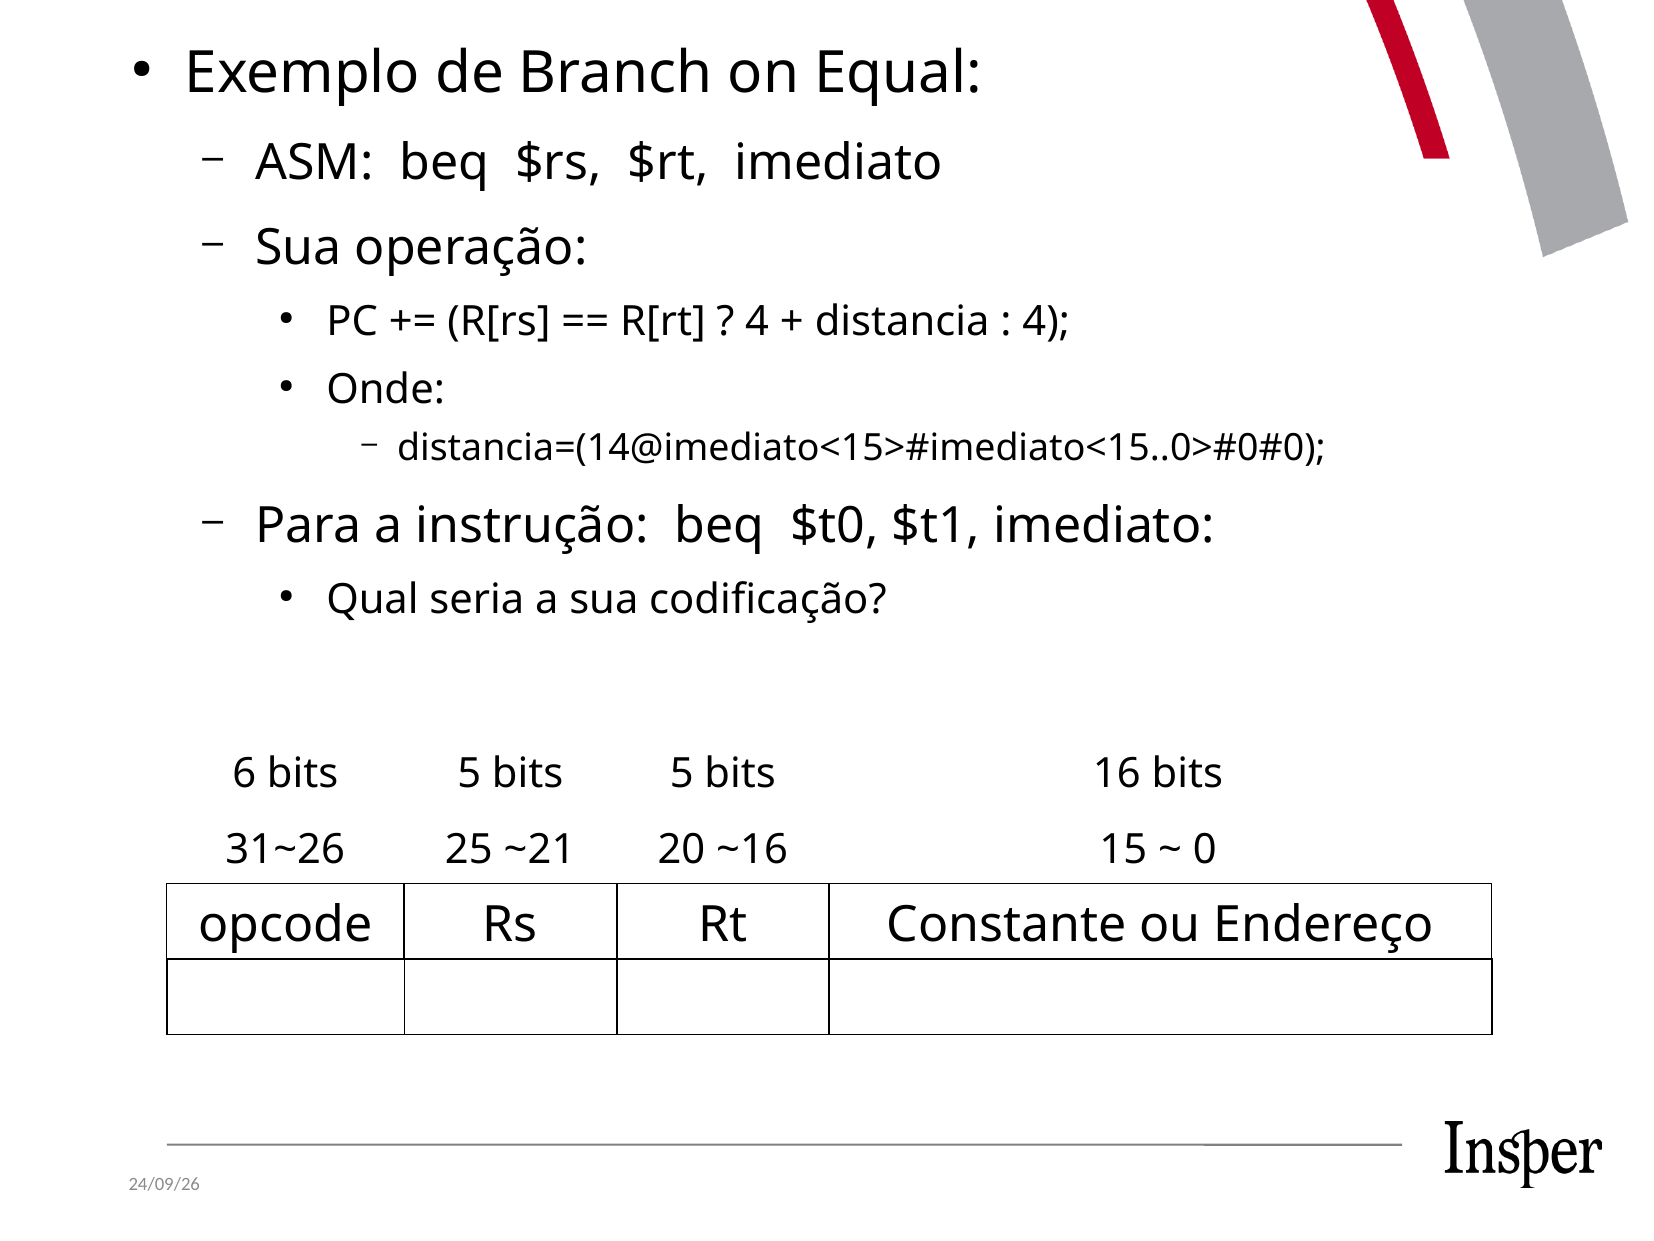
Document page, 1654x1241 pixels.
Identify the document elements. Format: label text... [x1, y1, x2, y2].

text_box opcode [166, 883, 404, 958]
list Exemplo de Branch on Equal: ASM: beq $rs, $rt, imediato Sua operação: PC += (R[rs] == R[rt] ? 4 + distancia : 4); Onde: distancia=(14@imediato<15>#imediato<15..0>#0#0); Para a instrução: beq $t0, $t1, imediato: Qual seria a sua codificação? [113, 42, 1540, 1117]
text_box 6 bits 31~26 [166, 738, 404, 880]
text_box Rs [404, 883, 616, 958]
text_box Rt [616, 883, 828, 958]
text_box 5 bits 25 ~21 [404, 738, 616, 880]
text_box 16 bits 15 ~ 0 [829, 738, 1488, 880]
text_box 5 bits 20 ~16 [616, 738, 829, 880]
text_box Constante ou Endereço [829, 883, 1492, 960]
